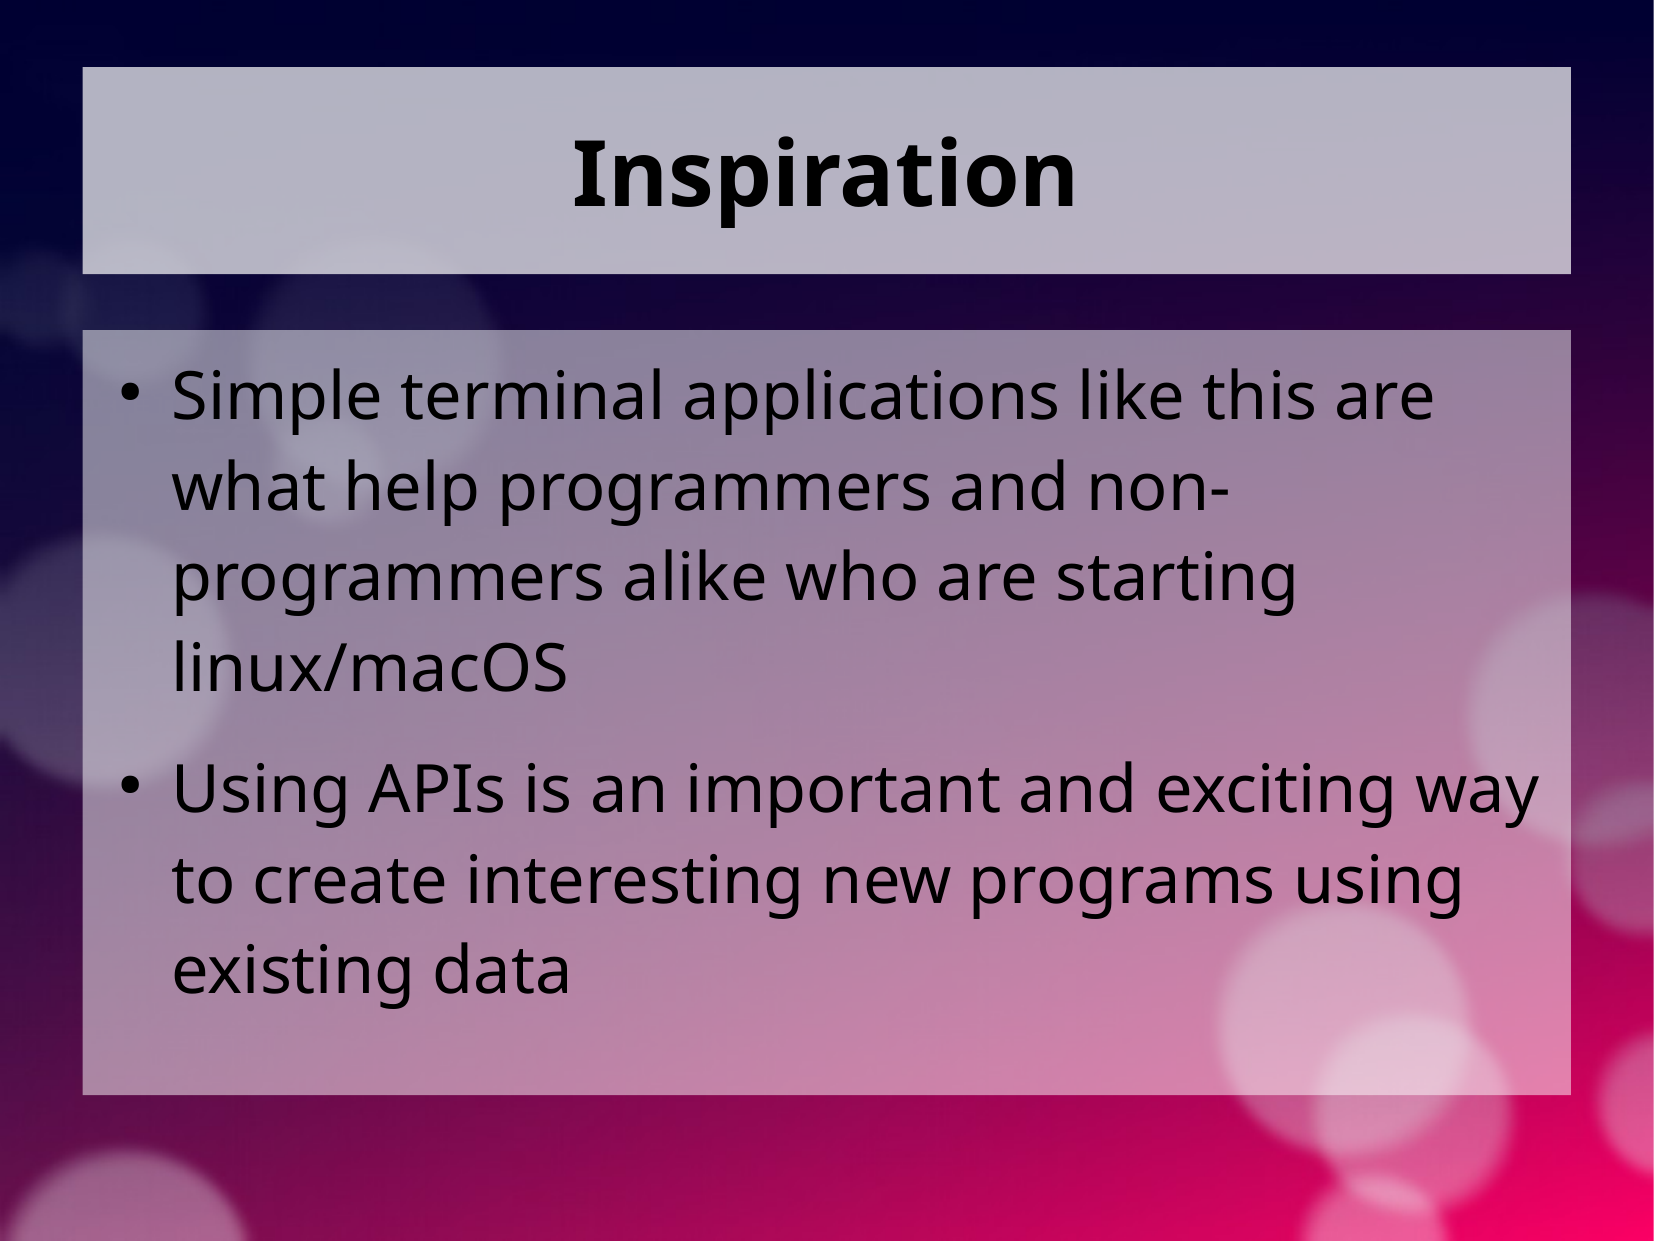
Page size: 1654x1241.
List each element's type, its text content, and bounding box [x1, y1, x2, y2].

list Simple terminal applications like this are what help programmers and non-programmers alike who are starting linux/macOS Using APIs is an important and exciting way to create interesting new programs using existing data [82, 330, 1571, 1096]
title Inspiration [82, 67, 1571, 275]
picture [0, 0, 1654, 1241]
